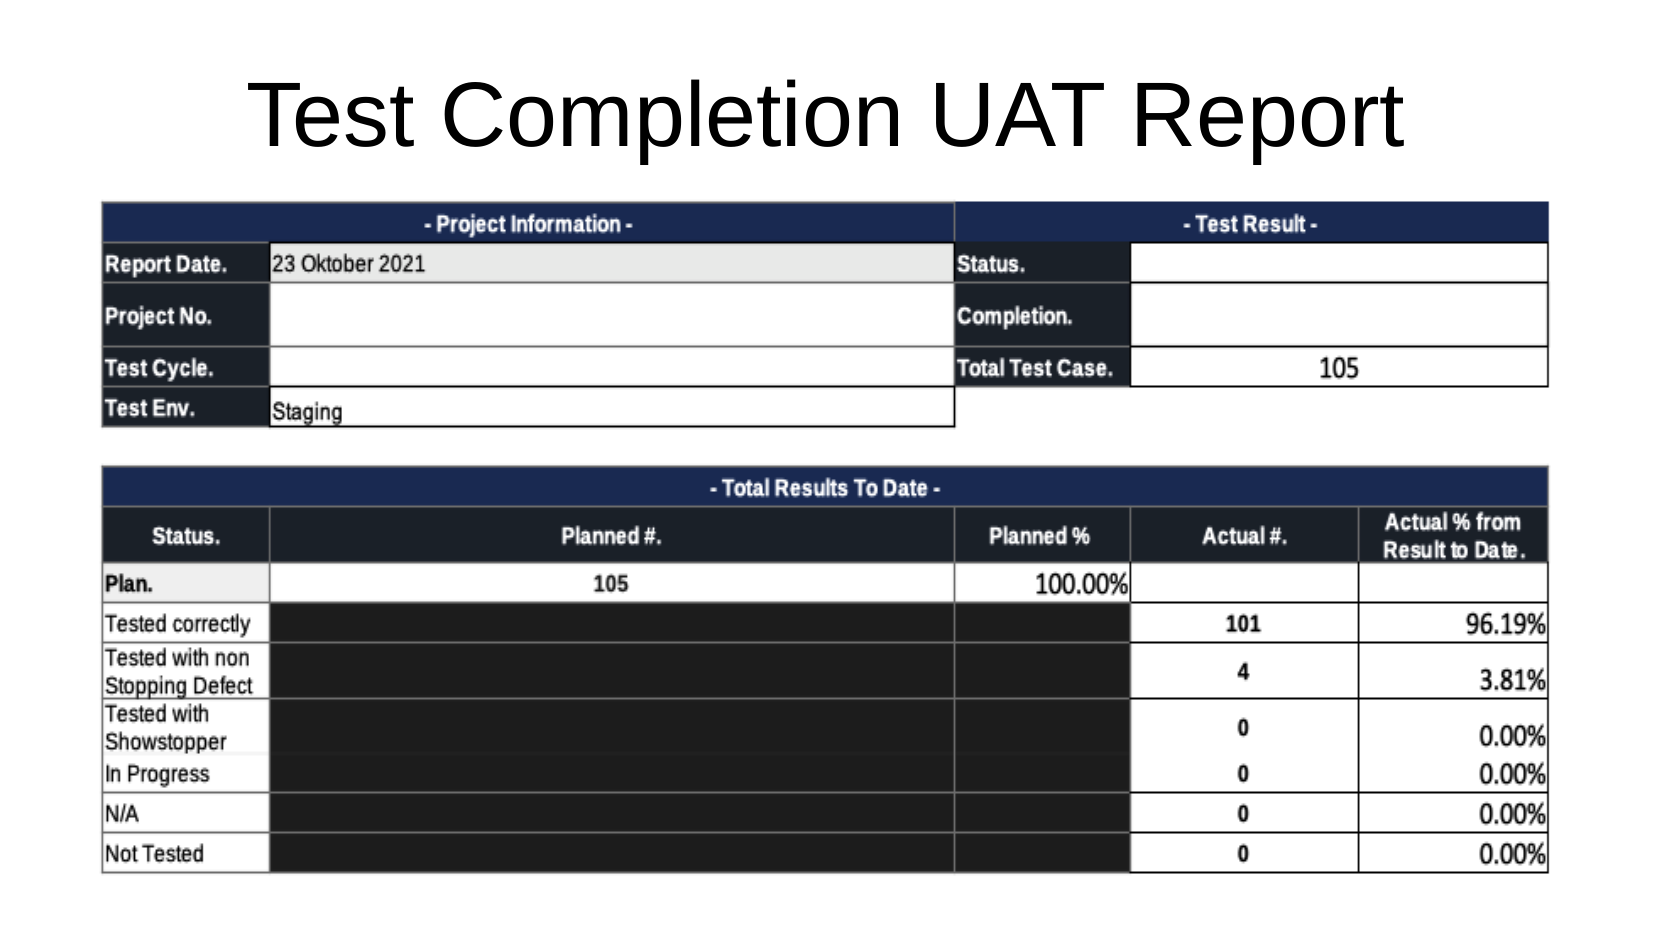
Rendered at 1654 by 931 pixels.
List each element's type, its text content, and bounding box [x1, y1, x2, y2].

title Test Completion UAT Report [82, 37, 1571, 193]
picture [90, 192, 1561, 886]
